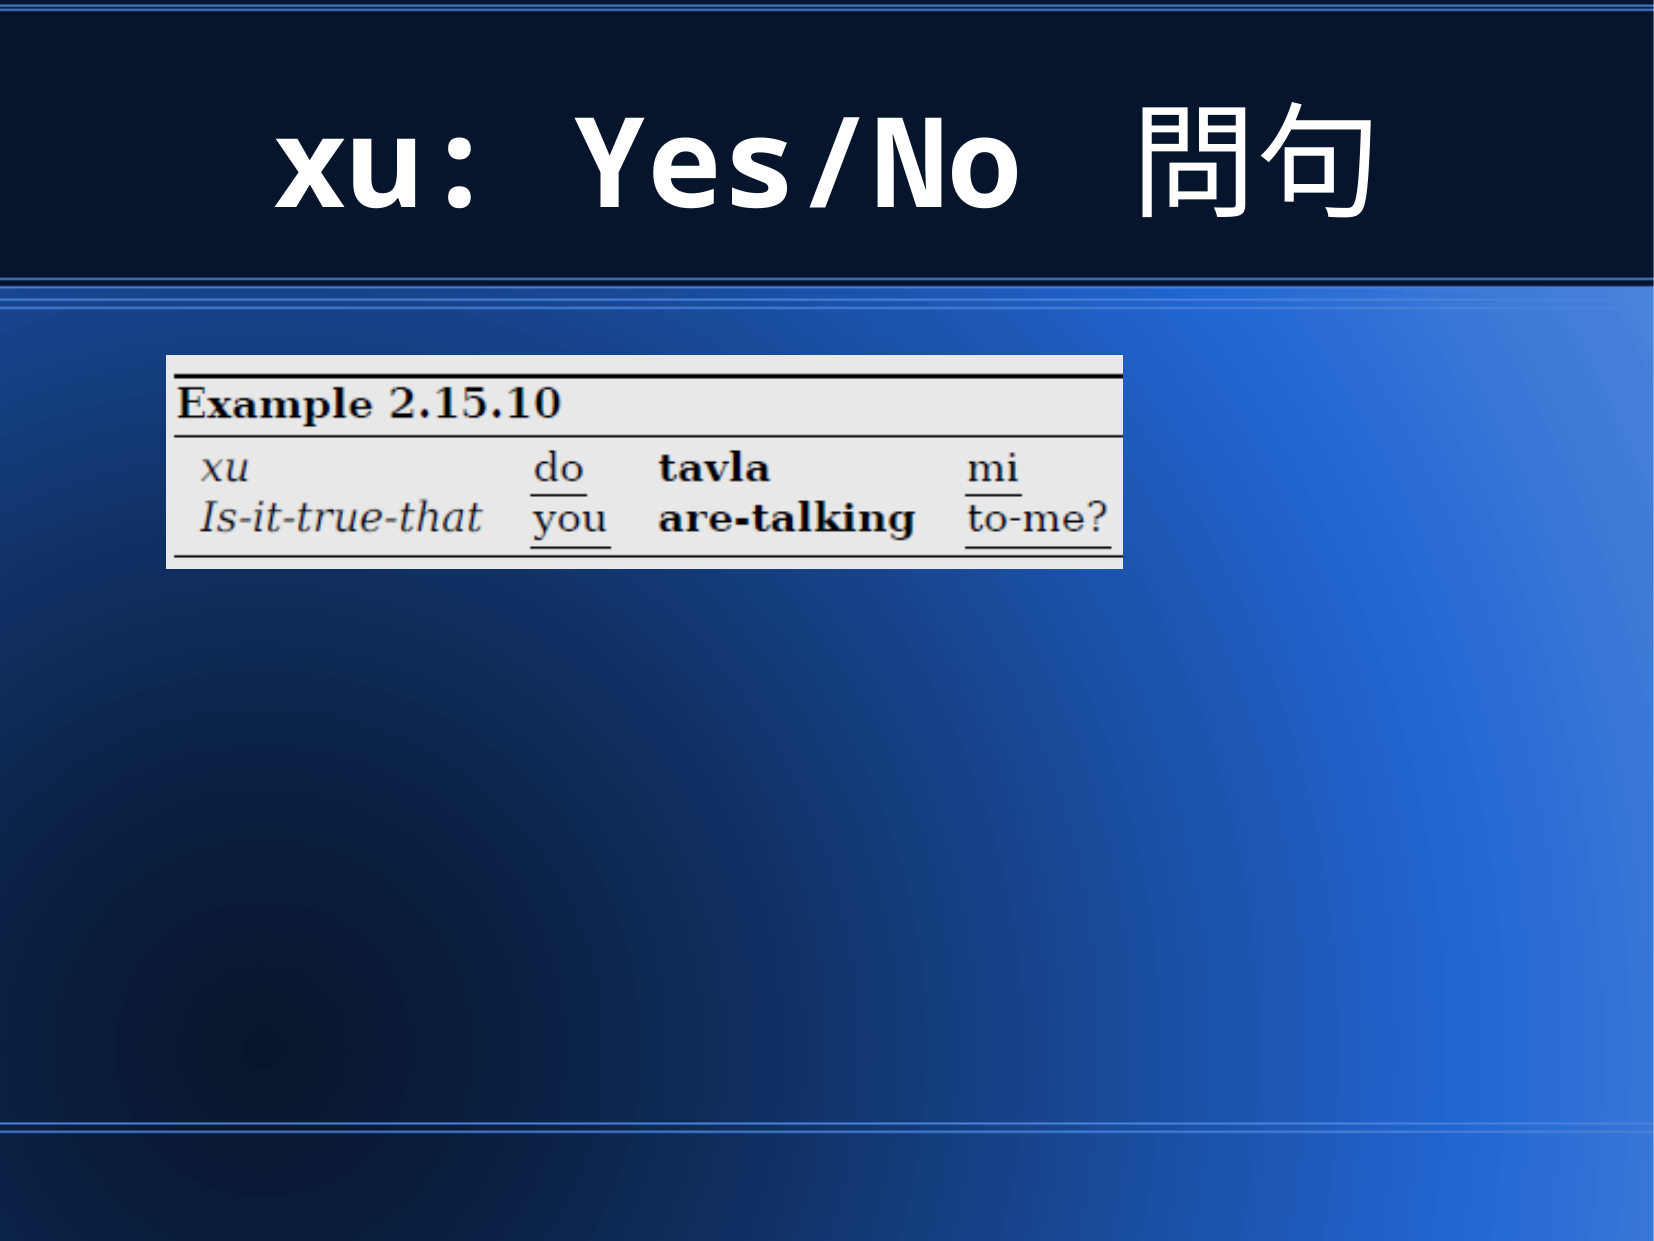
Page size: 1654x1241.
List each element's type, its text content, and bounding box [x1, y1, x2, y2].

title xu: Yes/No 問句 [82, 49, 1571, 257]
picture [0, 0, 1654, 1241]
